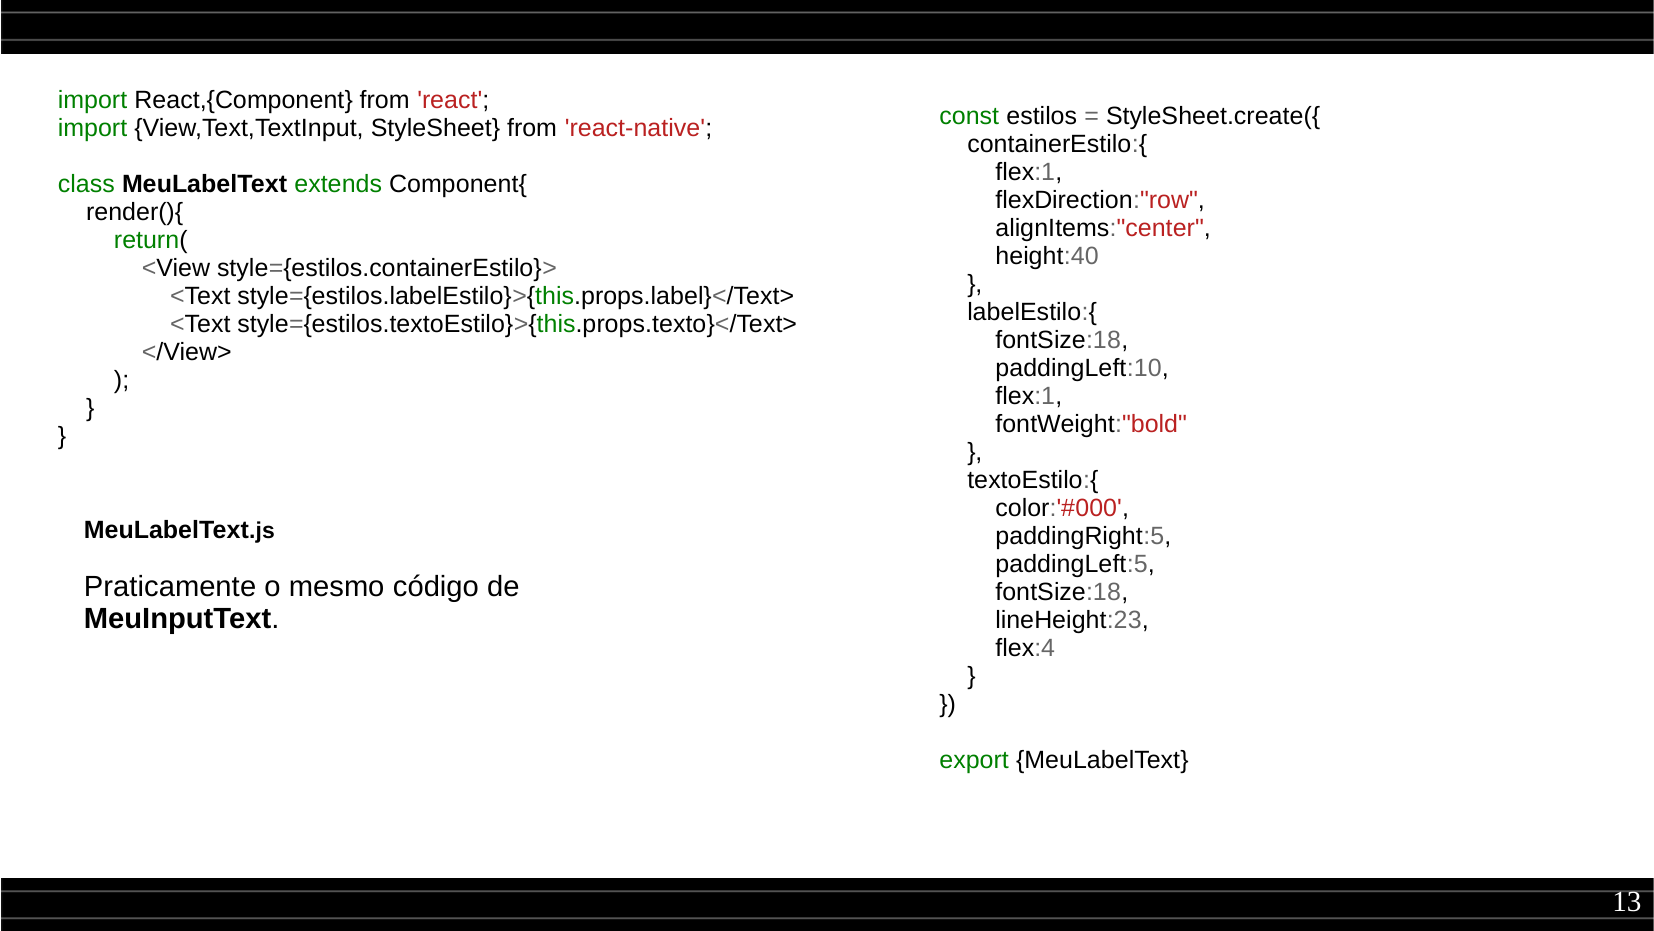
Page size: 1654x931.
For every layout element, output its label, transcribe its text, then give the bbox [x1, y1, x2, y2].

text_box import React,{Component} from 'react'; import {View,Text,TextInput, StyleSheet} from 'react-native'; class MeuLabelText extends Component{ render(){ return( <View style={estilos.containerEstilo}> <Text style={estilos.labelEstilo}>{this.props.label}</Text> <Text style={estilos.textoEstilo}>{this.props.texto}</Text> </View> ); } } [43, 78, 851, 569]
picture [1, 0, 1654, 54]
text_box const estilos = StyleSheet.create({ containerEstilo:{ flex:1, flexDirection:"row", alignItems:"center", height:40 }, labelEstilo:{ fontSize:18, paddingLeft:10, flex:1, fontWeight:"bold" }, textoEstilo:{ color:'#000', paddingRight:5, paddingLeft:5, fontSize:18, lineHeight:23, flex:4 } }) export {MeuLabelText} [924, 94, 1595, 782]
text_box MeuLabelText.js Praticamente o mesmo código de MeuInputText. [69, 508, 733, 780]
picture [1, 878, 1654, 931]
